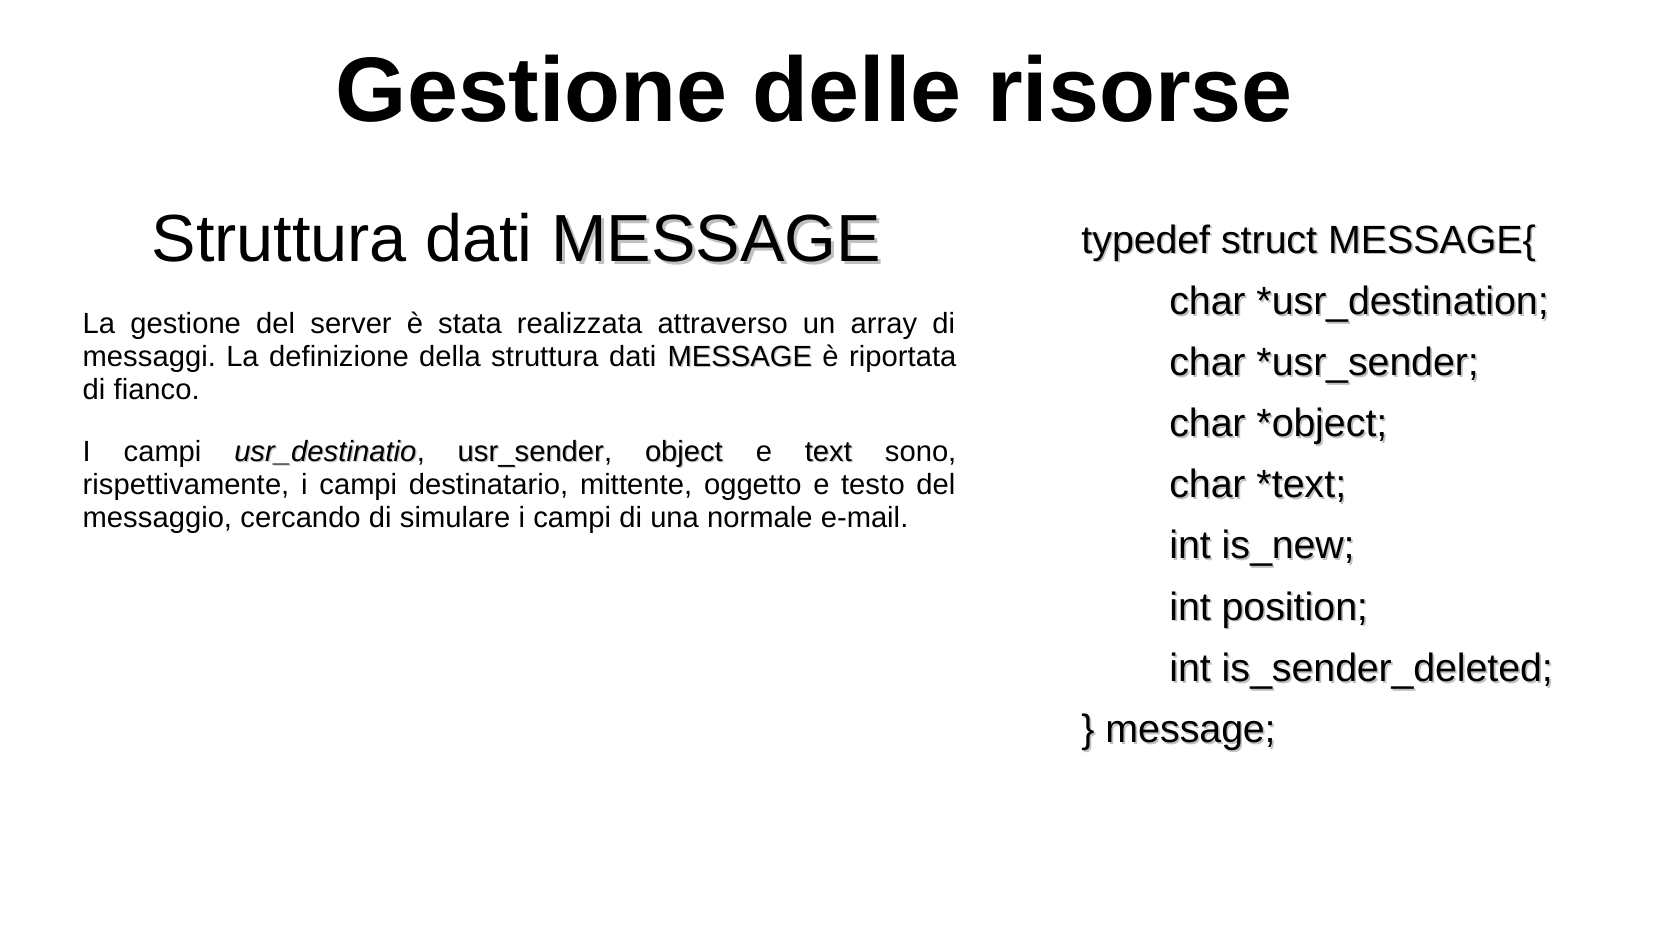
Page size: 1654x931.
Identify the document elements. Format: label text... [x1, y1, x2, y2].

list La gestione del server è stata realizzata attraverso un array di messaggi. La definizione della struttura dati MESSAGE è riportata di fianco. I campi usr_destinatio, usr_sender, object e text sono, rispettivamente, i campi destinatario, mittente, oggetto e testo del messaggio, cercando di simulare i campi di una normale e-mail. [82, 307, 957, 910]
list Struttura dati MESSAGE [80, 201, 922, 362]
list typedef struct MESSAGE{ char *usr_destination; char *usr_sender; char *object; char *text; int is_new; int position; int is_sender_deleted; } message; [1081, 217, 1654, 758]
title Gestione delle risorse [70, 11, 1559, 168]
